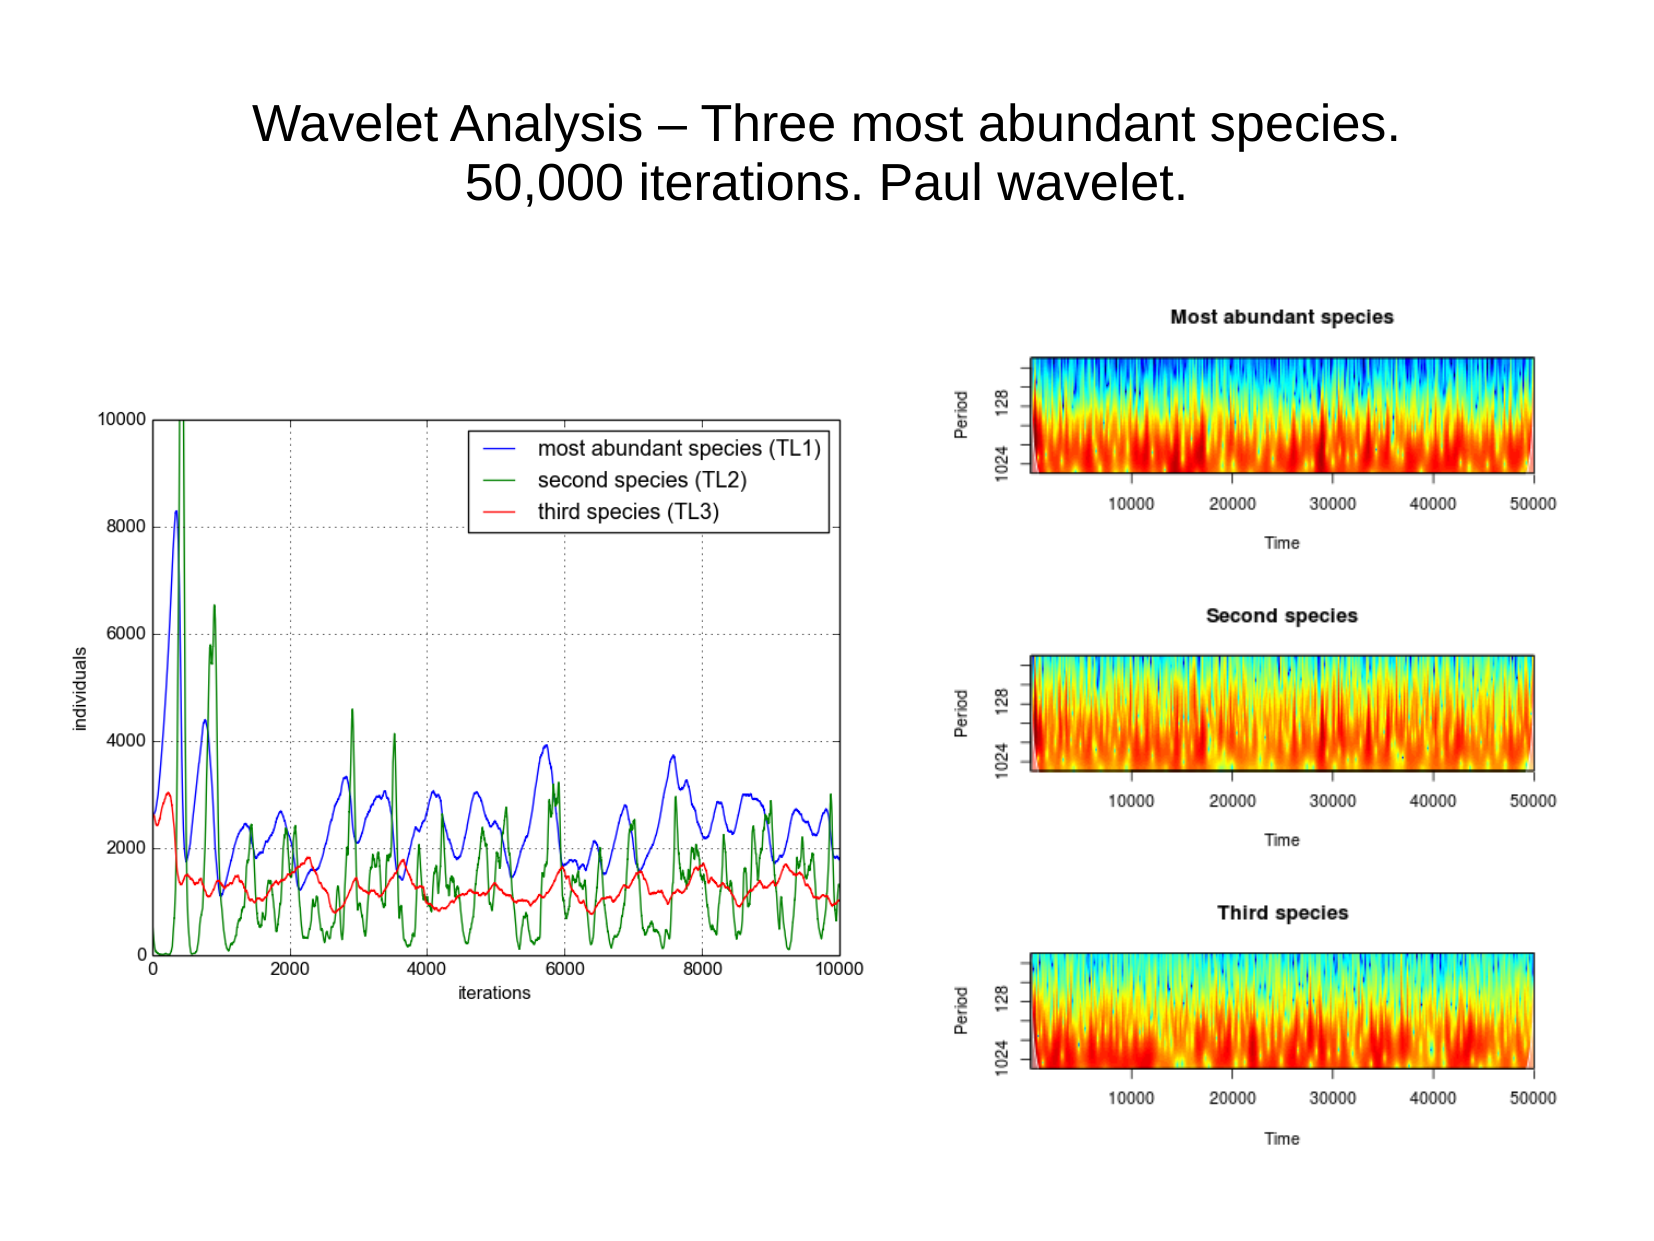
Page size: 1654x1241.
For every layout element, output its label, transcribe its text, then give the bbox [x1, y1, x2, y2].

picture [950, 277, 1576, 1170]
picture [41, 353, 928, 1022]
title Wavelet Analysis – Three most abundant species. 50,000 iterations. Paul wavelet. [82, 49, 1571, 257]
